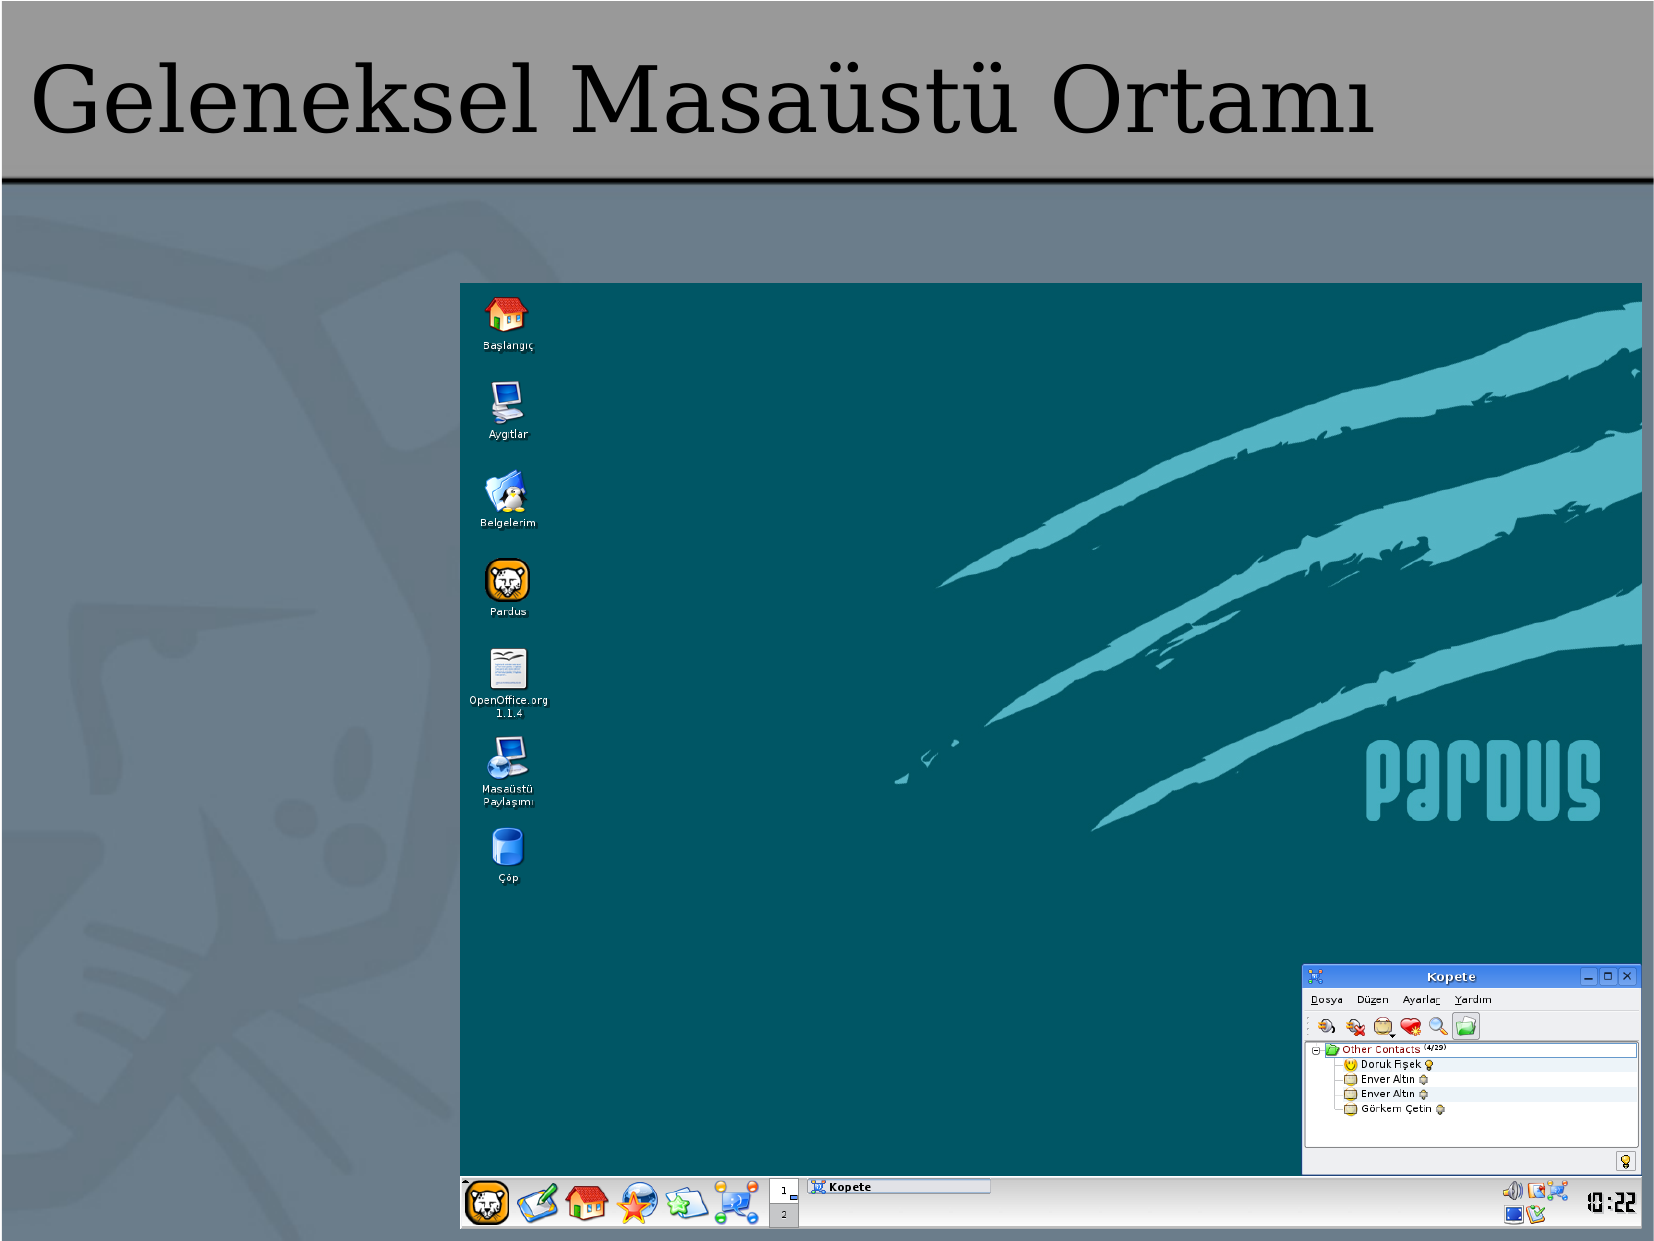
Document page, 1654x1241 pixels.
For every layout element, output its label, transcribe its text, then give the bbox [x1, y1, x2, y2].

title Geleneksel Masaüstü Ortamı [0, 0, 1410, 204]
picture [1, 1, 1654, 1241]
